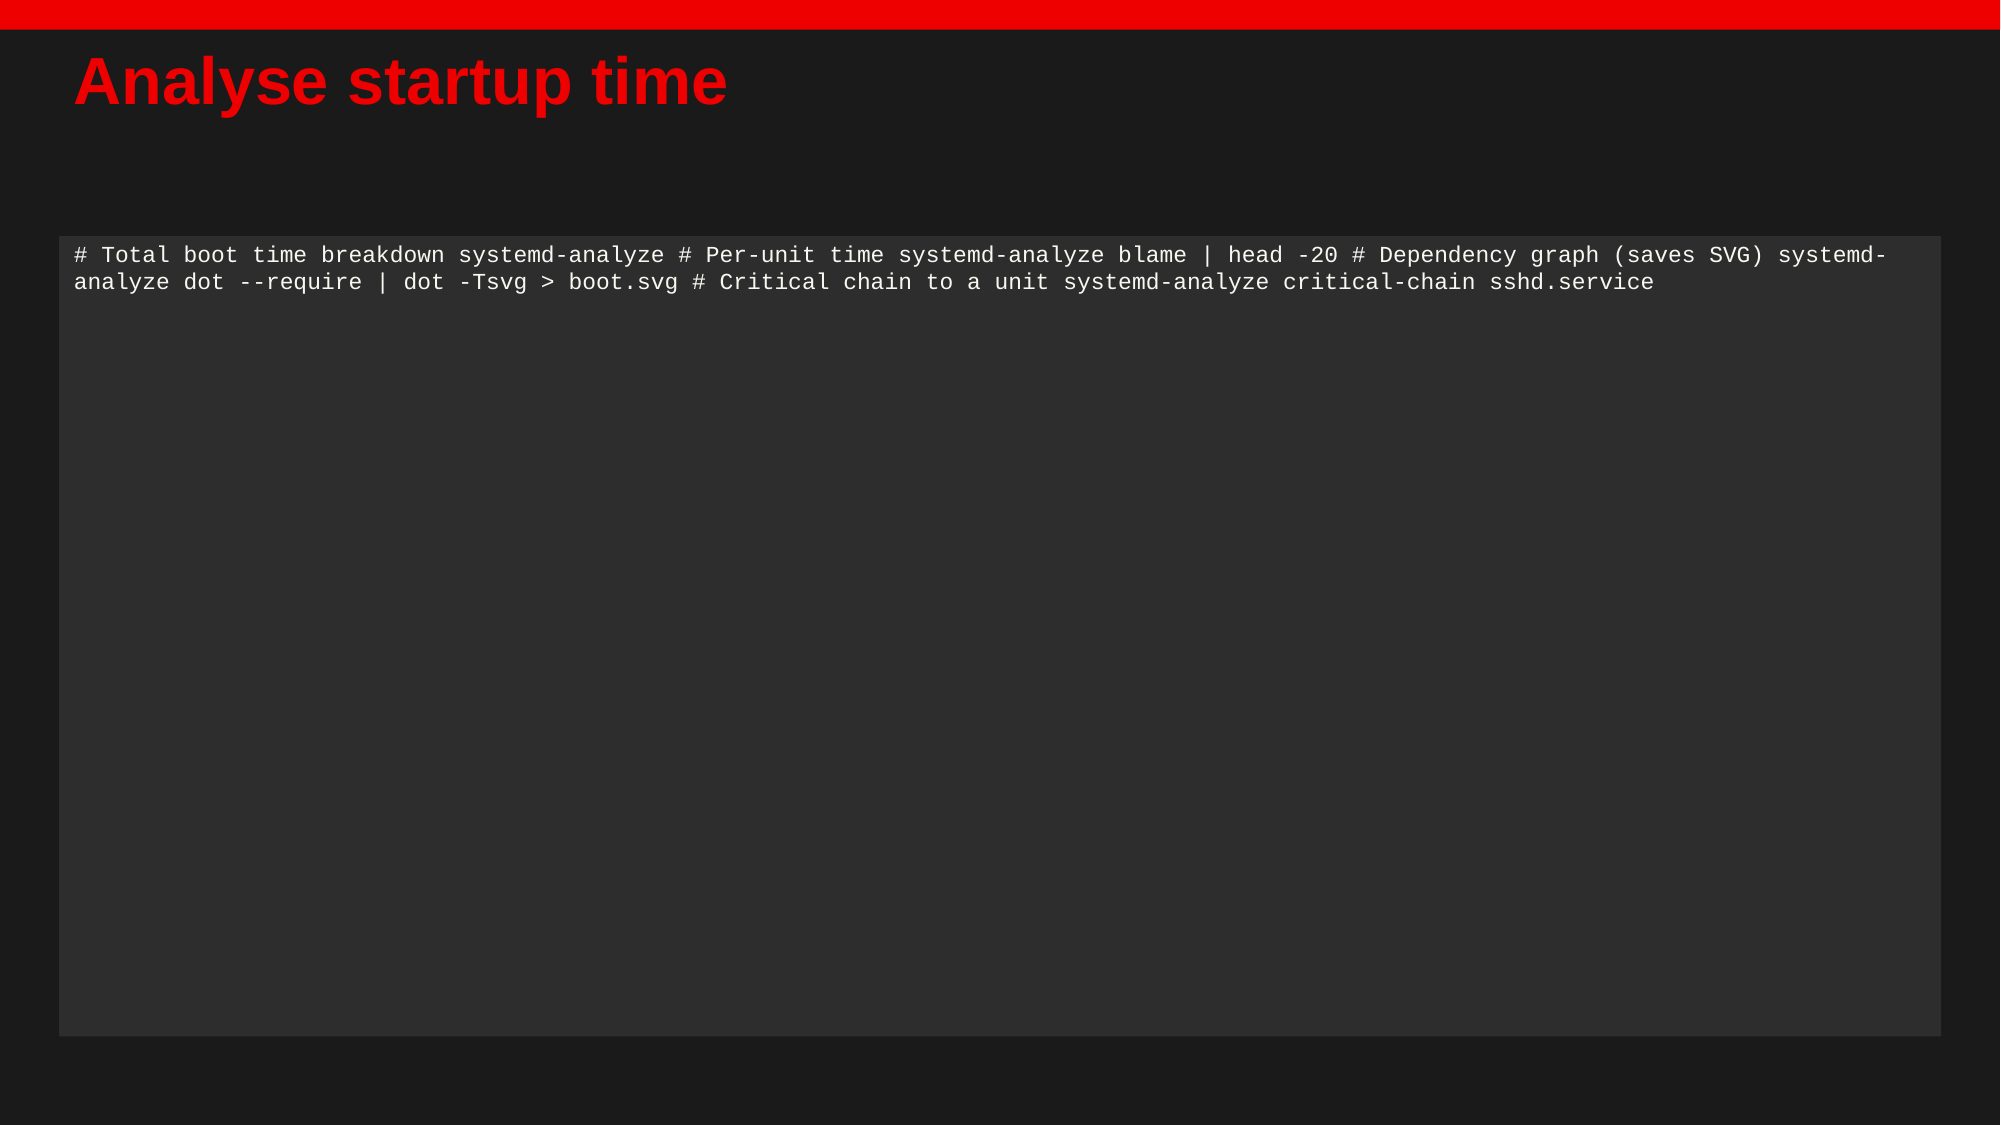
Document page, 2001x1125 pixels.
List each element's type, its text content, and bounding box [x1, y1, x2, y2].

text_box # Total boot time breakdown systemd-analyze # Per-unit time systemd-analyze blame | head -20 # Dependency graph (saves SVG) systemd-analyze dot --require | dot -Tsvg > boot.svg # Critical chain to a unit systemd-analyze critical-chain sshd.service [59, 236, 1942, 1037]
text_box Analyse startup time [59, 36, 1942, 208]
text_box [0, 0, 2001, 30]
